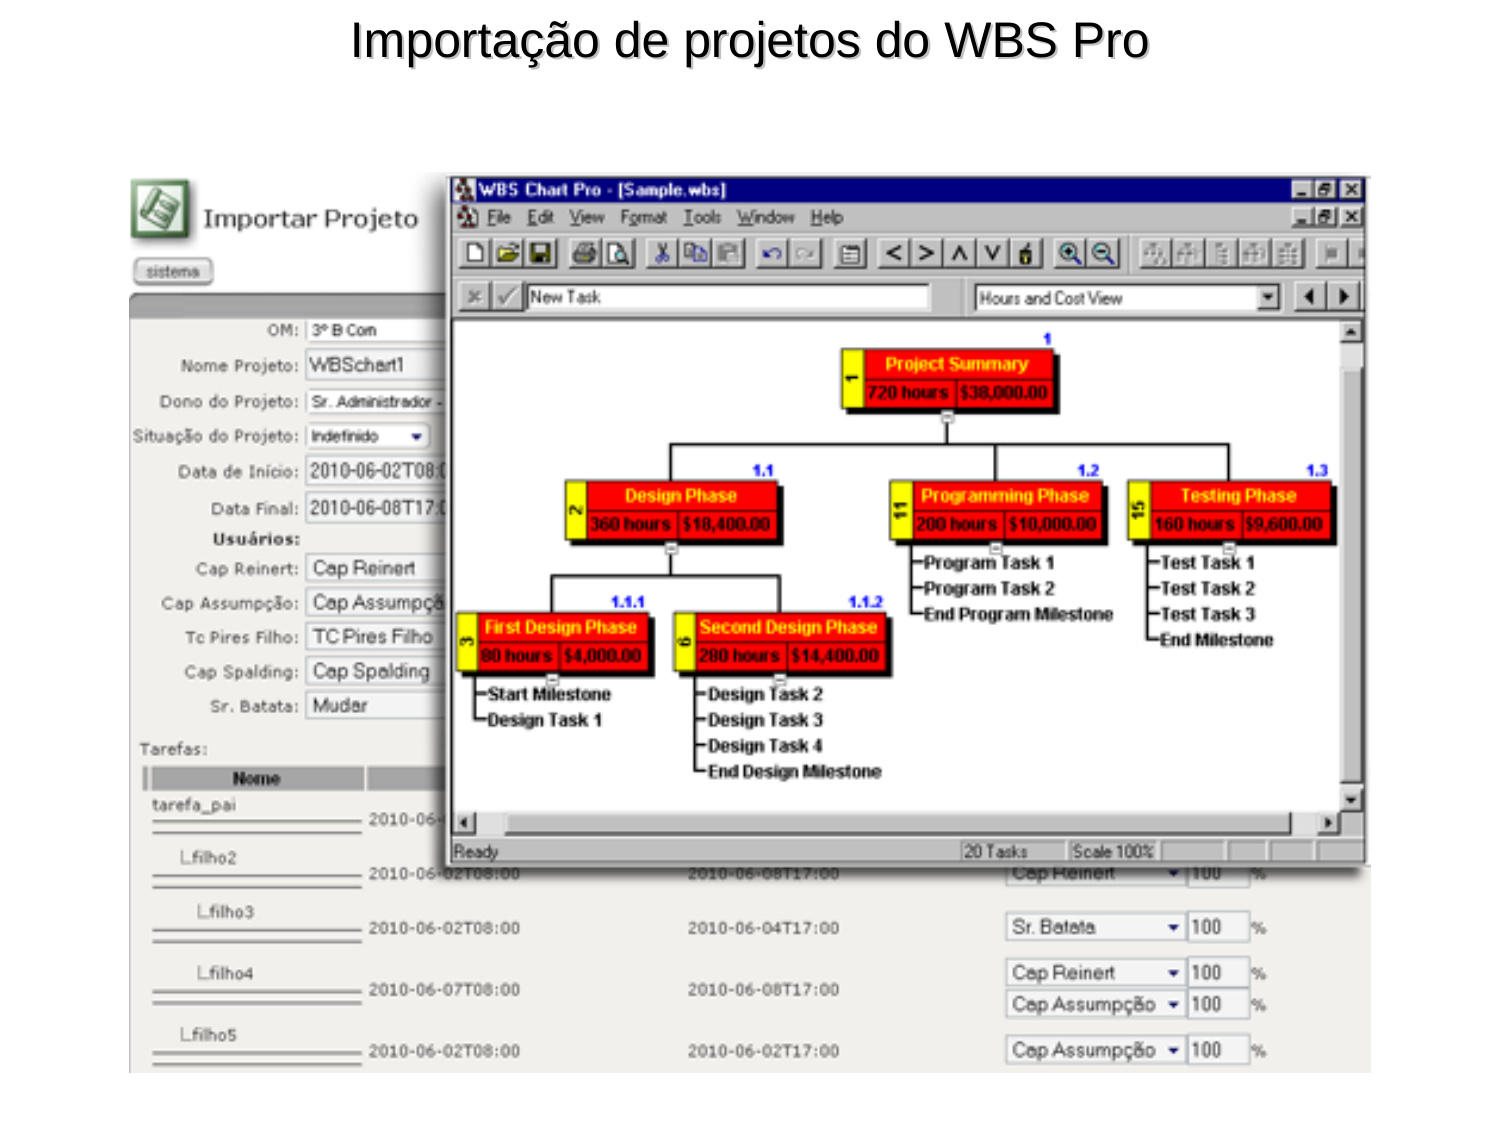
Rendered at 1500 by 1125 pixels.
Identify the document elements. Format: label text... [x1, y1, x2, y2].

picture [129, 172, 1371, 1073]
text_box Importação de projetos do WBS Pro [0, 0, 1500, 76]
